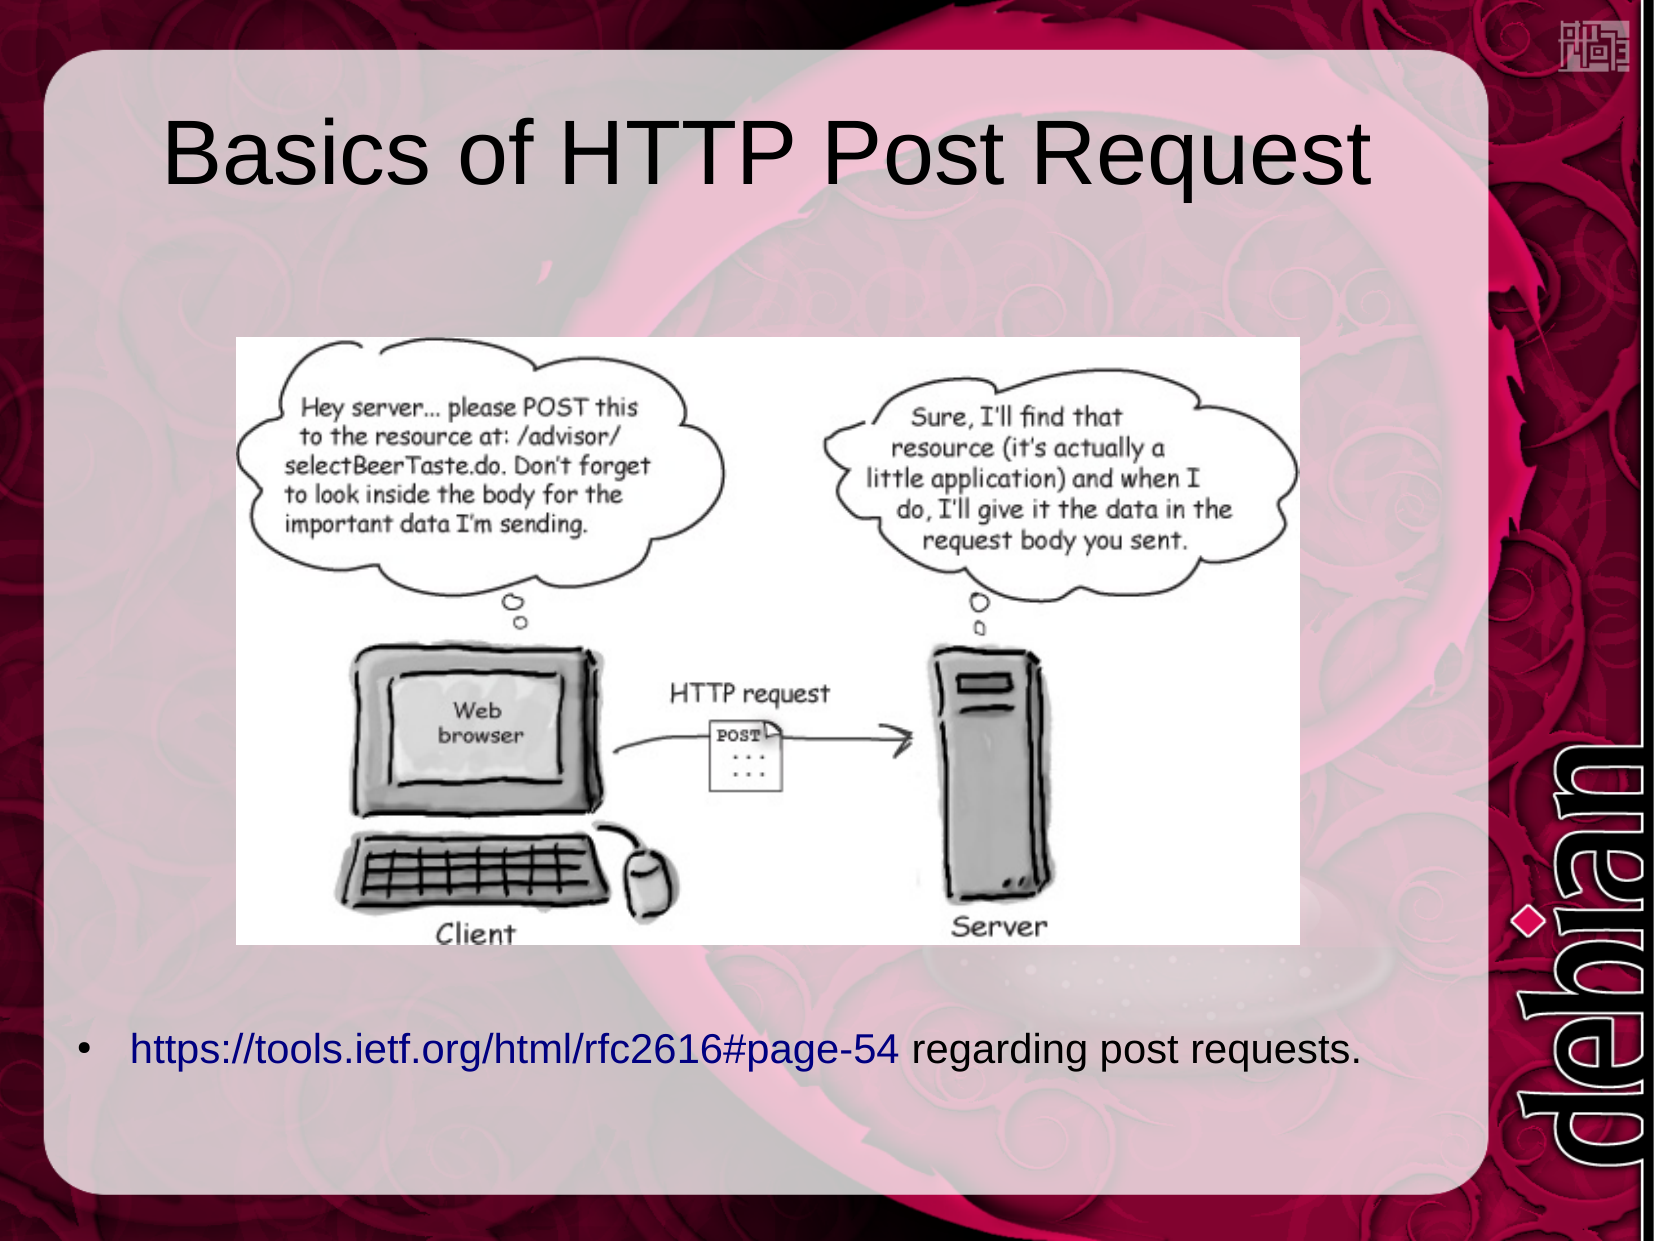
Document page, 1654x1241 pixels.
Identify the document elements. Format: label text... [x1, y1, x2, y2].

list https://tools.ietf.org/html/rfc2616#page-54 regarding post requests. [59, 265, 1477, 1085]
title Basics of HTTP Post Request [59, 49, 1477, 257]
picture [0, 0, 1654, 1241]
